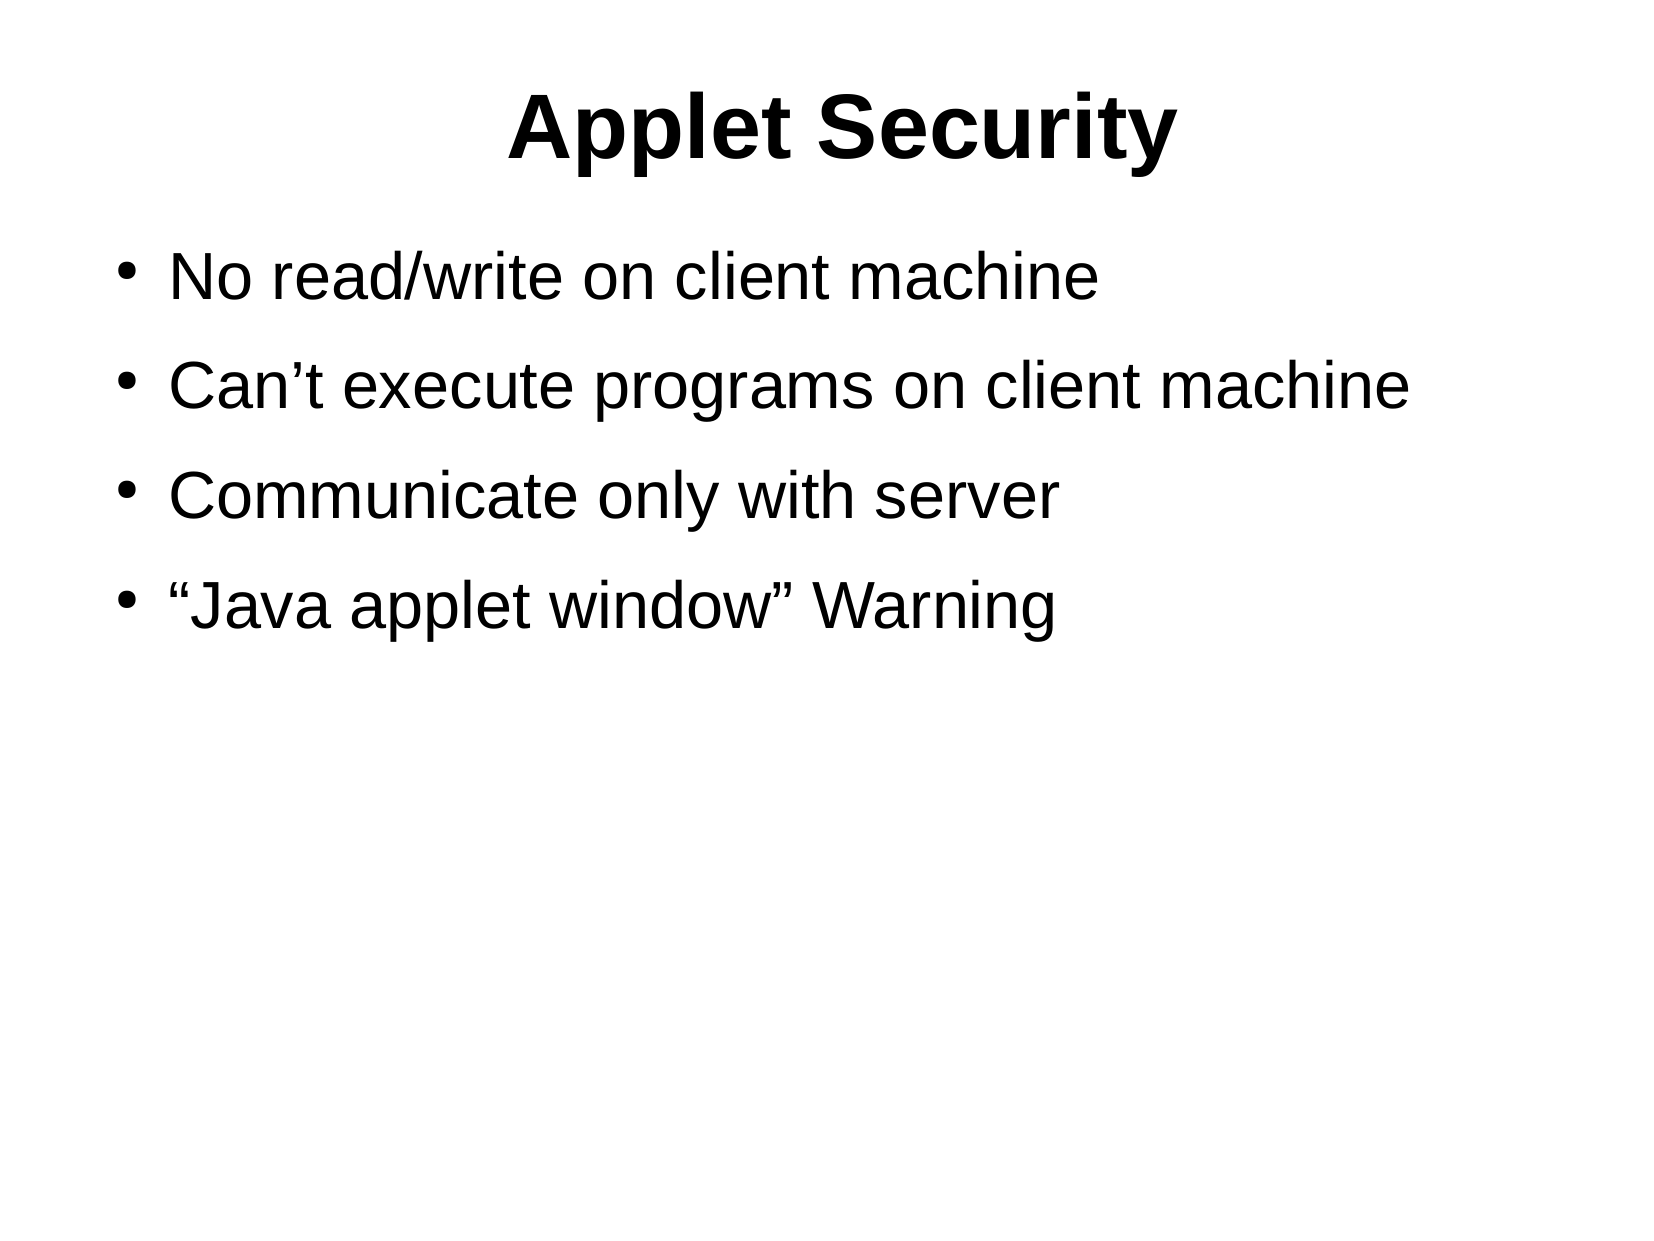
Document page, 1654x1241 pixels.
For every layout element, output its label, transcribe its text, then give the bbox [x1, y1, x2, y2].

list No read/write on client machine Can’t execute programs on client machine Communicate only with server “Java applet window” Warning [82, 225, 1538, 1186]
title Applet Security [82, 49, 1571, 196]
